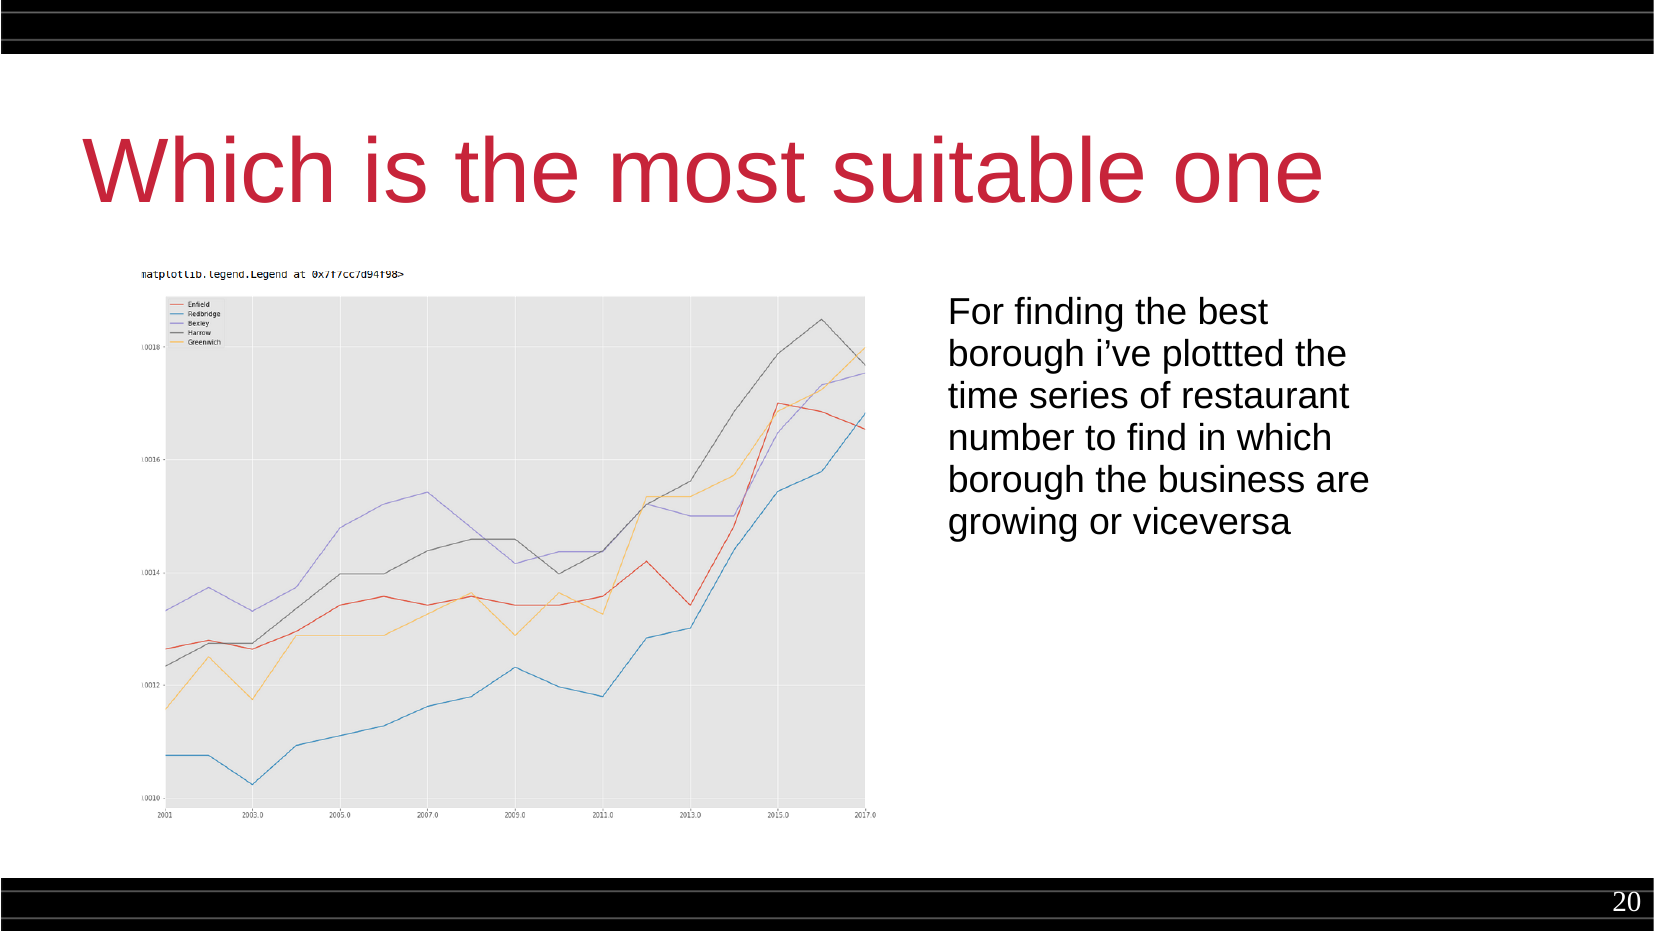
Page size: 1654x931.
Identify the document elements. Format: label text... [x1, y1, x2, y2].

picture [141, 271, 886, 835]
text_box For finding the best borough i’ve plottted the time series of restaurant number to find in which borough the business are growing or viceversa [933, 283, 1394, 551]
picture [1, 0, 1654, 54]
title Which is the most suitable one [82, 92, 1571, 249]
picture [1, 878, 1654, 931]
